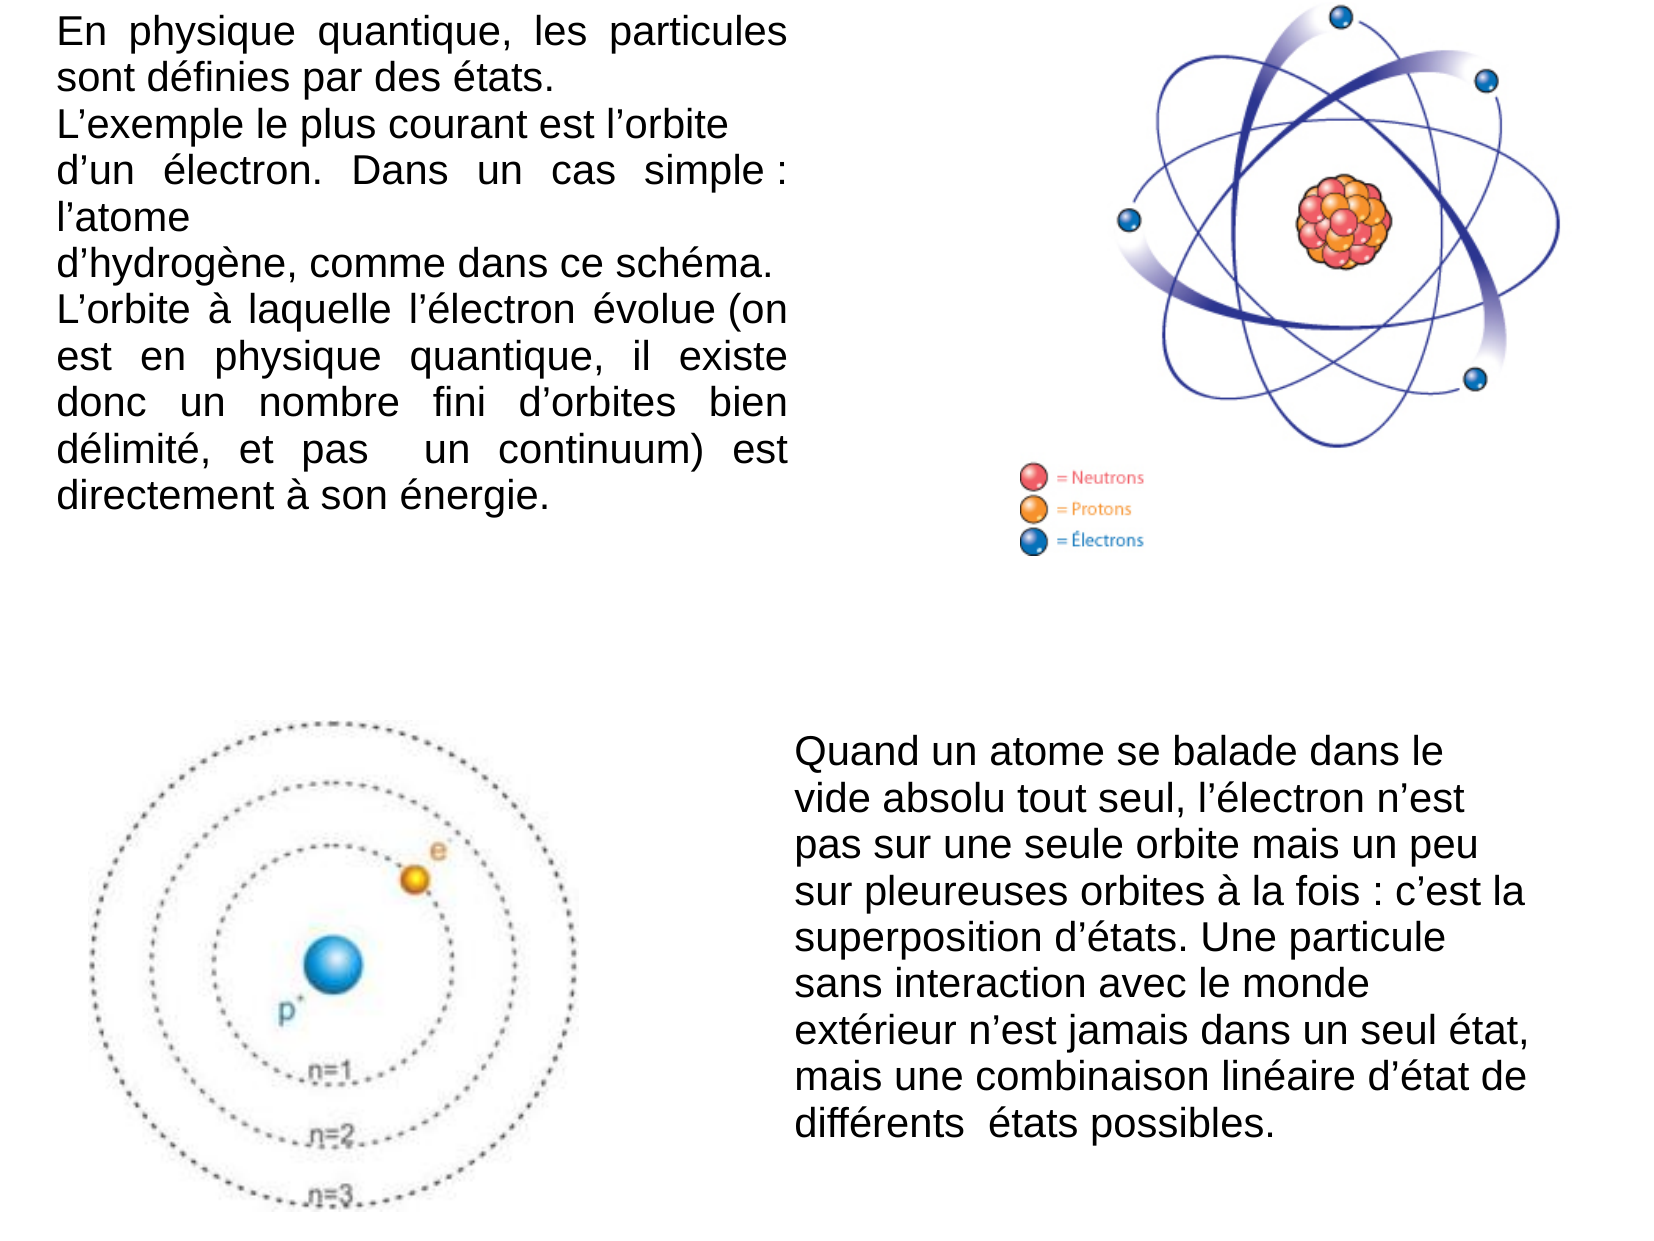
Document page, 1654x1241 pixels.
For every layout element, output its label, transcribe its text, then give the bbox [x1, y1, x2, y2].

text_box Quand un atome se balade dans le vide absolu tout seul, l’électron n’est pas sur une seule orbite mais un peu sur pleureuses orbites à la fois : c’est la superposition d’états. Une particule sans interaction avec le monde extérieur n’est jamais dans un seul état, mais une combinaison linéaire d’état de différents états possibles. [779, 720, 1548, 1154]
picture [88, 720, 579, 1212]
text_box En physique quantique, les particules sont définies par des états. L’exemple le plus courant est l’orbite d’un électron. Dans un cas simple : l’atome d’hydrogène, comme dans ce schéma. L’orbite à laquelle l’électron évolue (on est en physique quantique, il existe donc un nombre fini d’orbites bien délimité, et pas un continuum) est directement à son énergie. [41, 0, 804, 699]
picture [1020, 2, 1654, 556]
